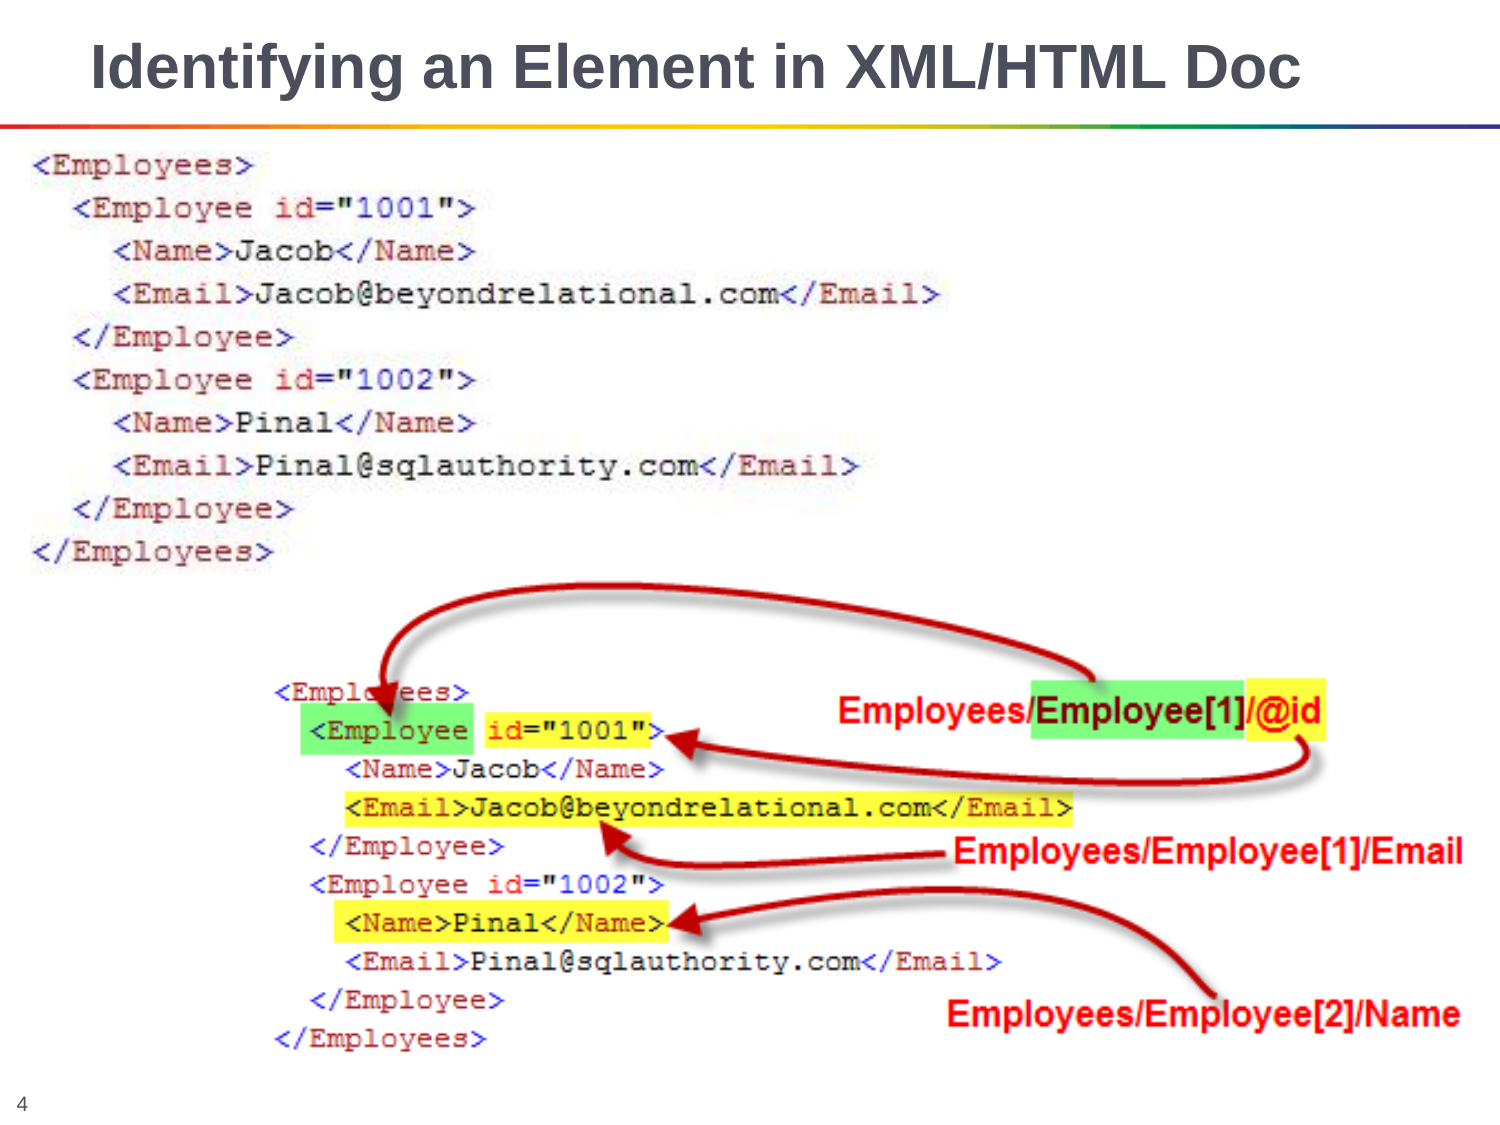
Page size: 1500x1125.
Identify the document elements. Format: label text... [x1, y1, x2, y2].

title Identifying an Element in XML/HTML Doc [75, 17, 1425, 109]
picture [30, 150, 1500, 1068]
